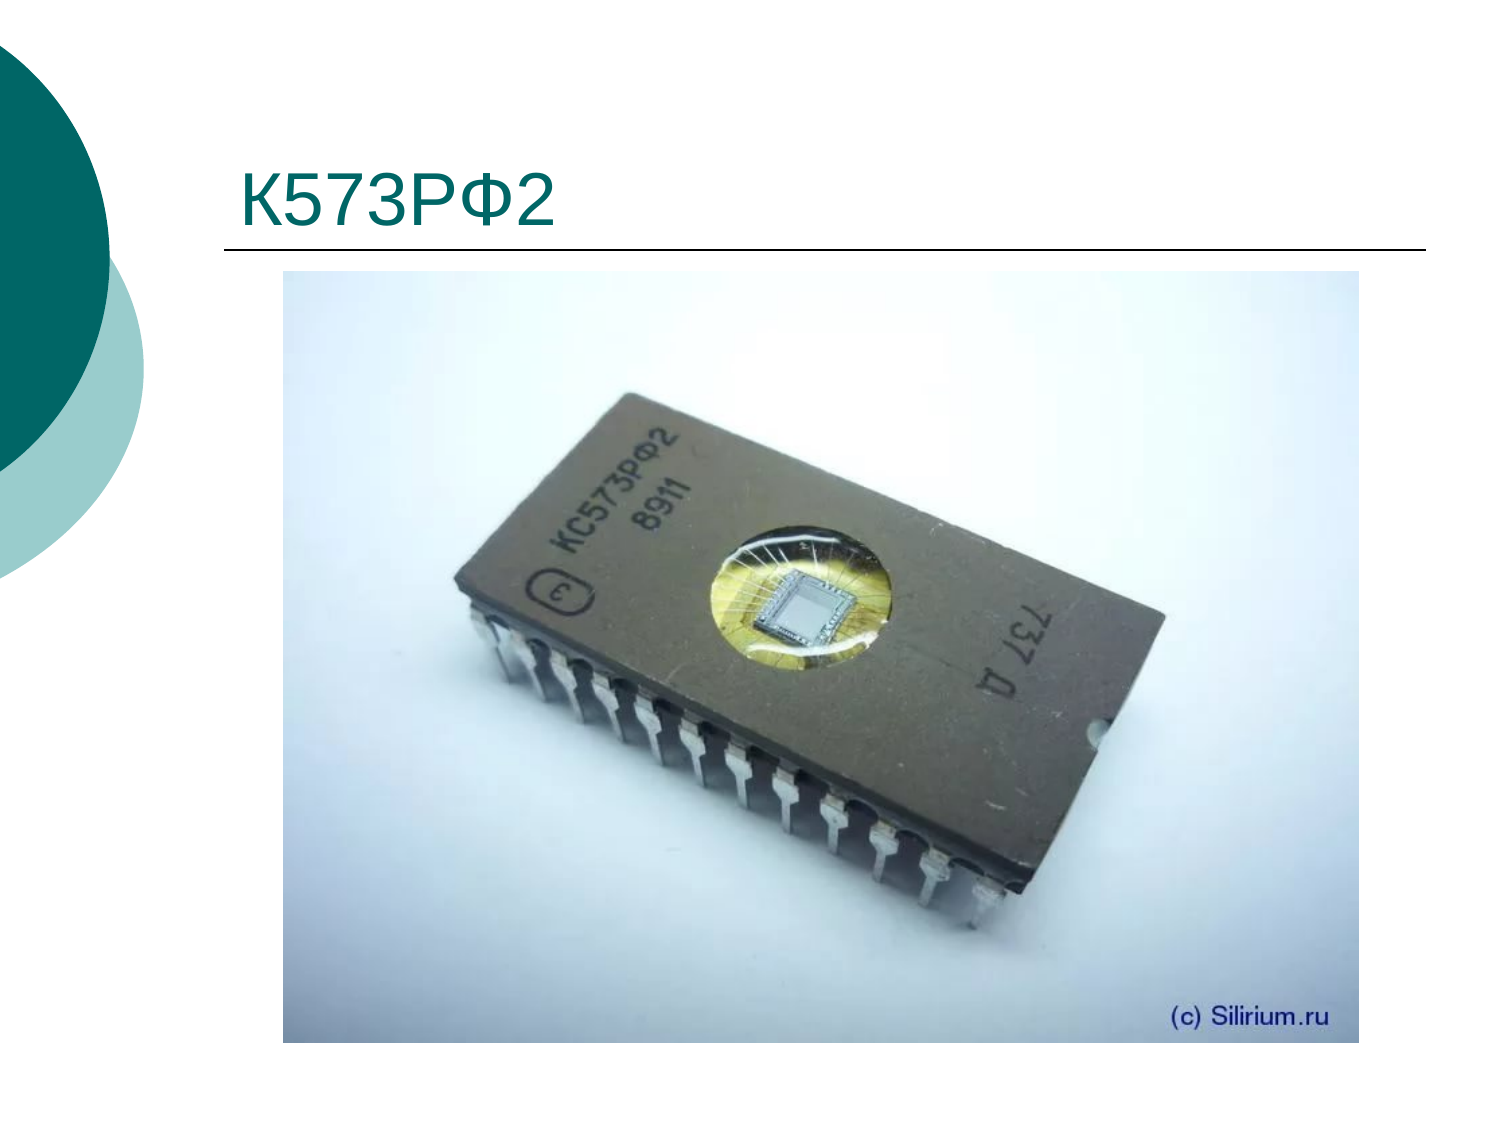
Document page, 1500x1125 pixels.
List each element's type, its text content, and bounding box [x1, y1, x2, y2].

subtitle [224, 249, 1425, 975]
title К573РФ2 [224, 60, 1425, 249]
picture [283, 271, 1359, 1043]
